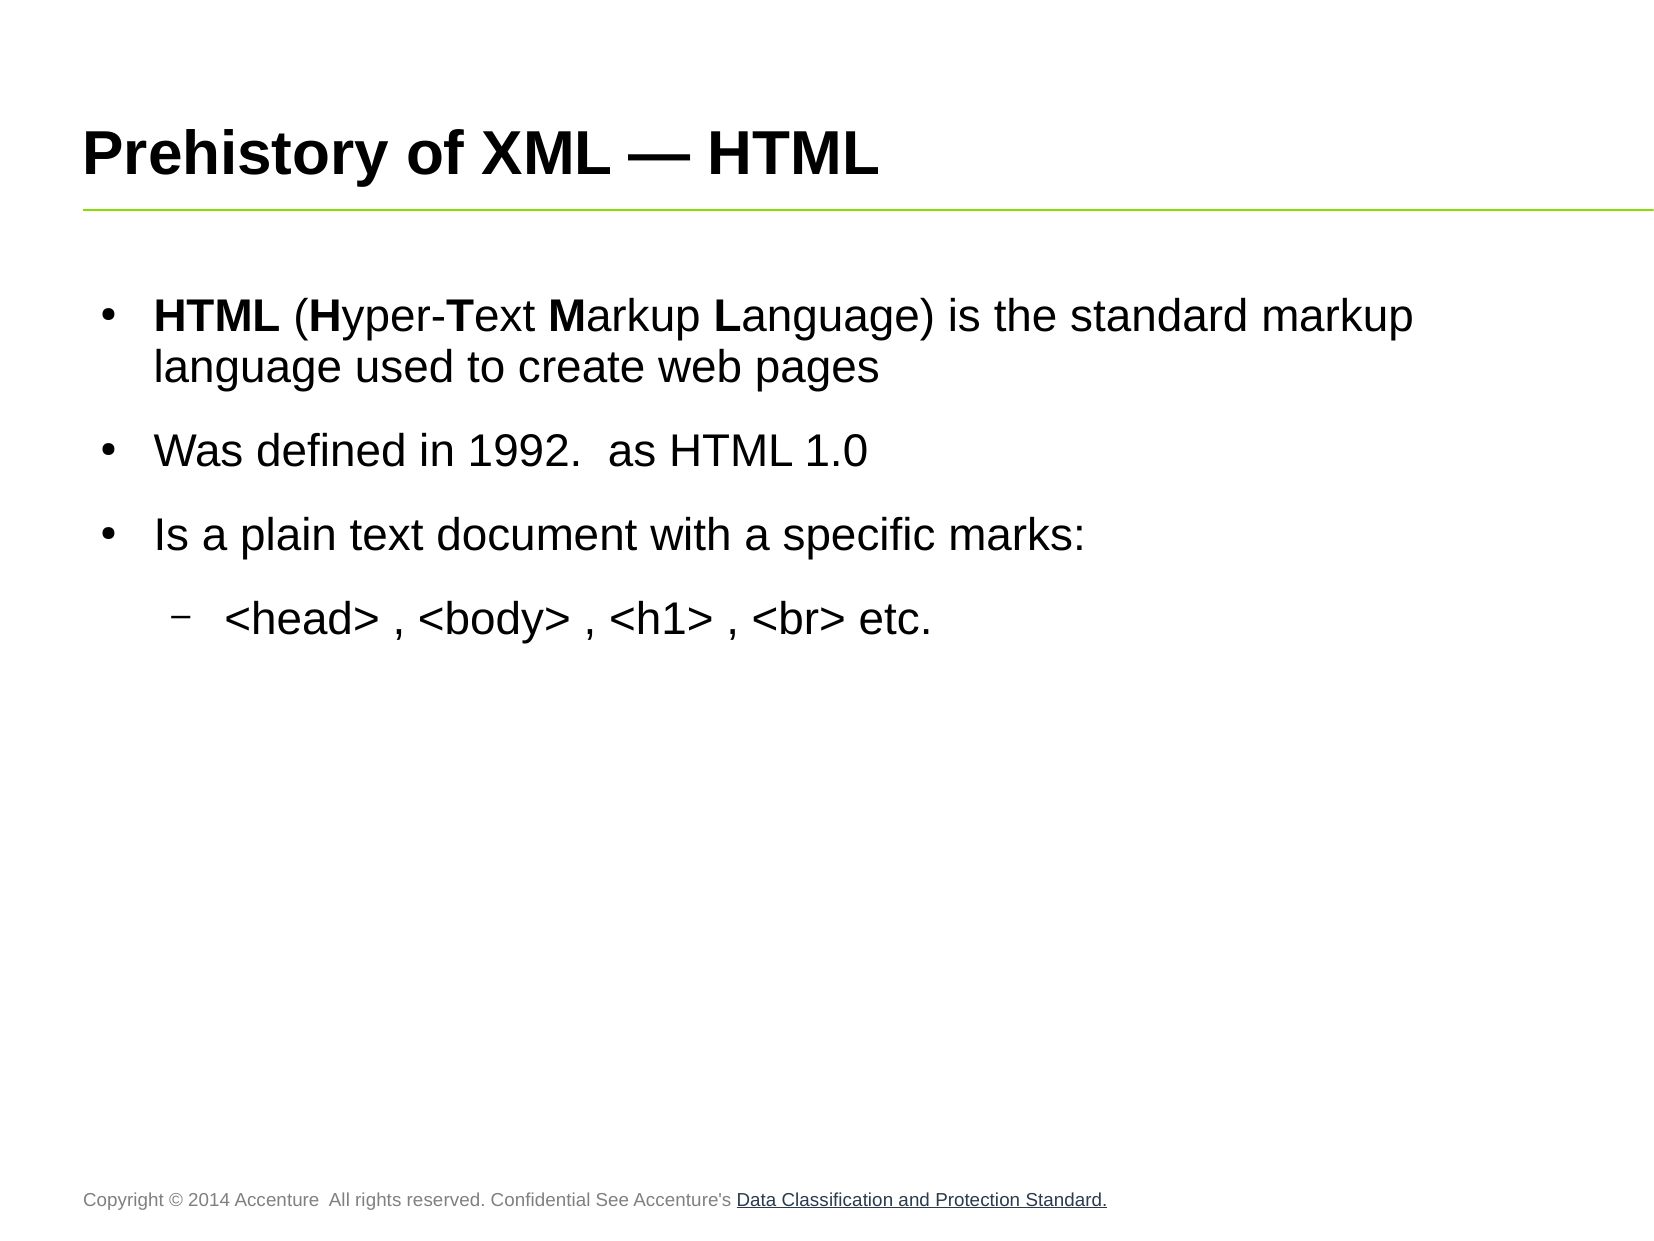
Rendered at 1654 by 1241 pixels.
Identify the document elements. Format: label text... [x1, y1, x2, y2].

list HTML (Hyper-Text Markup Language) is the standard markup language used to create web pages Was defined in 1992. as HTML 1.0 Is a plain text document with a specific marks: <head> , <body> , <h1> , <br> etc. [82, 290, 1538, 1010]
title Prehistory of XML — HTML [82, 49, 1571, 257]
